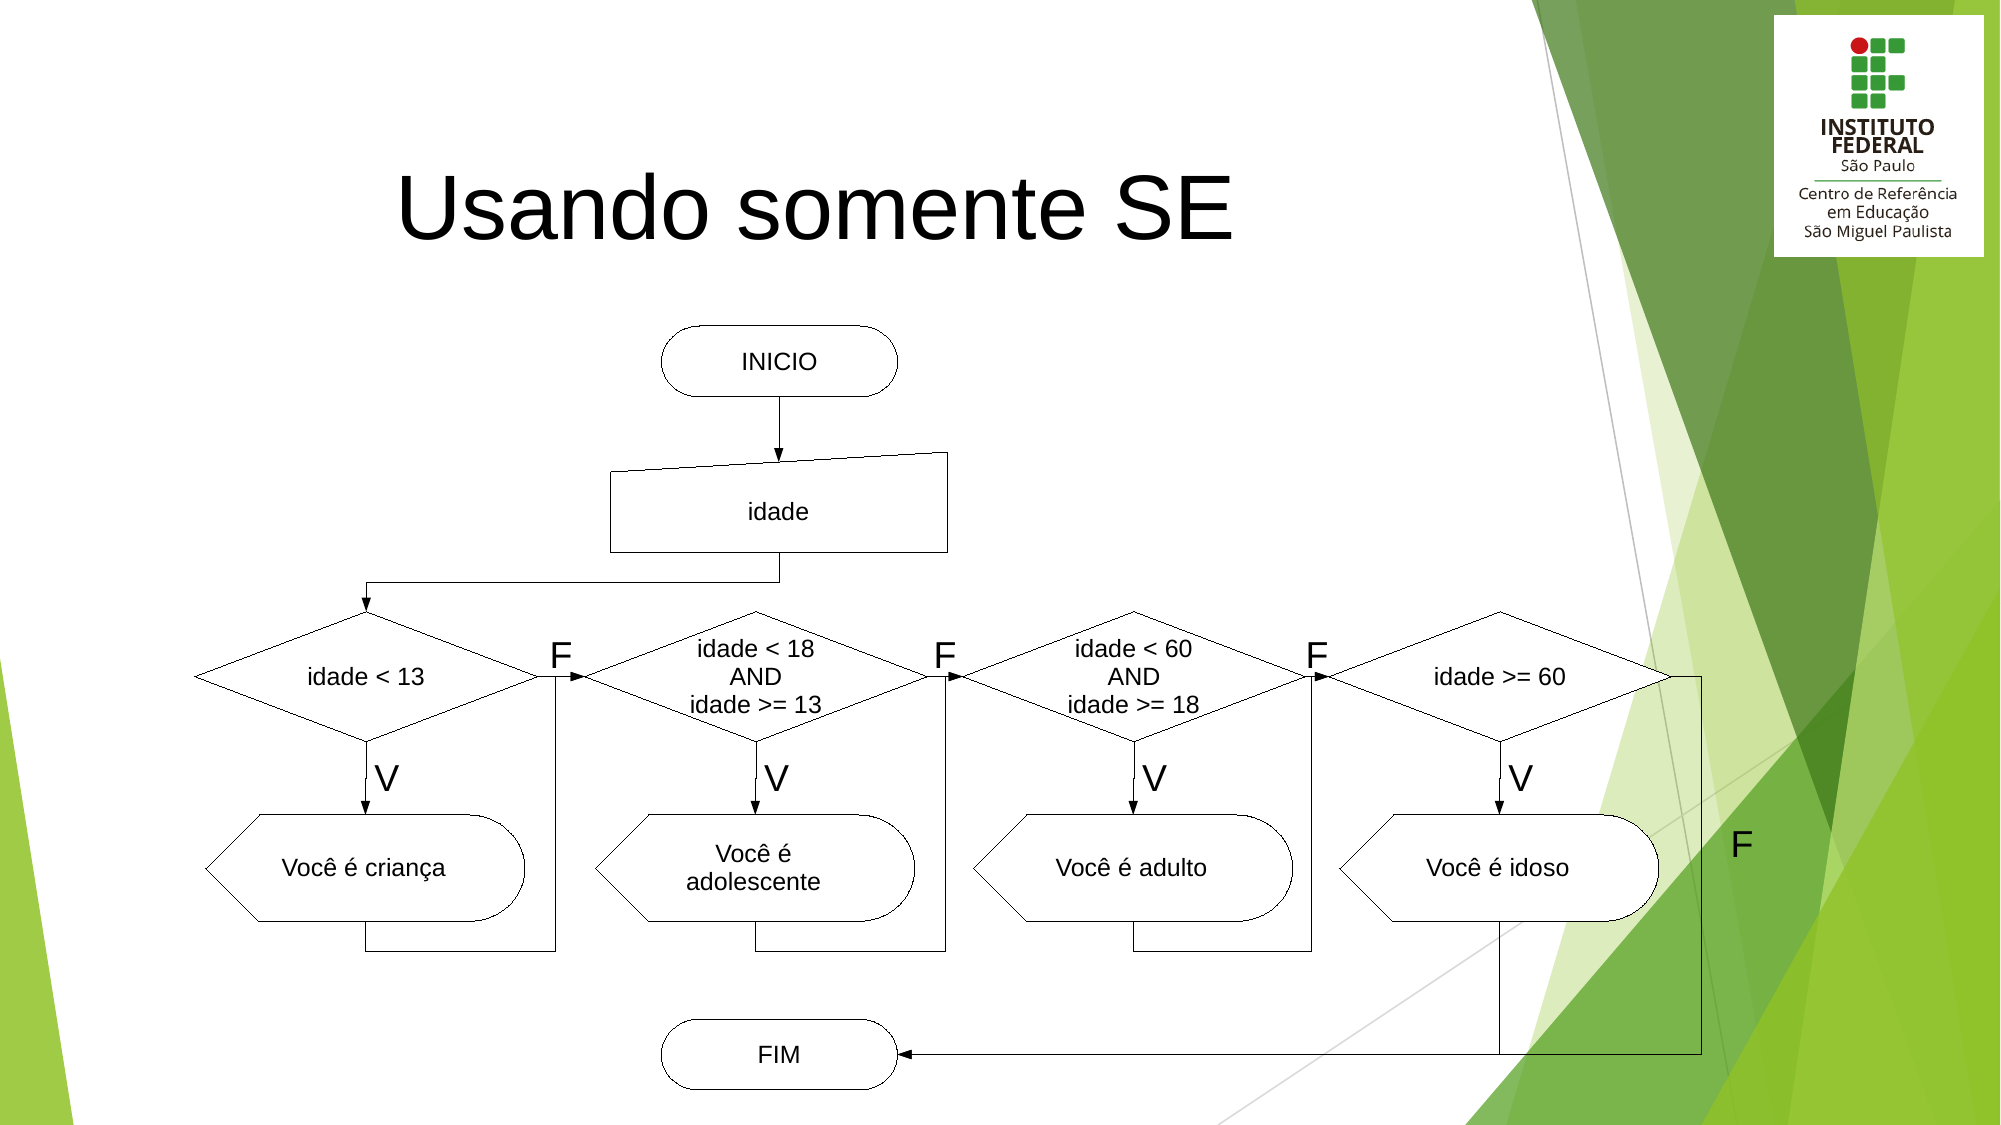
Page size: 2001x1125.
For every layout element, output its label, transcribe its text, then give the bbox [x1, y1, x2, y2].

text_box idade >= 60 [1329, 611, 1671, 742]
text_box Você é criança [205, 814, 525, 922]
text_box Você é adulto [973, 814, 1293, 922]
text_box idade < 18 AND idade >= 13 [585, 611, 927, 742]
text_box INICIO [661, 325, 898, 397]
text_box FIM [661, 1019, 898, 1090]
text_box Você é adolescente [595, 814, 915, 922]
title Usando somente SE [111, 99, 1522, 317]
text_box idade [610, 452, 948, 553]
text_box idade < 60 AND idade >= 18 [963, 611, 1305, 742]
text_box Você é idoso [1339, 814, 1659, 922]
picture [1774, 15, 1984, 257]
text_box idade < 13 [194, 611, 537, 742]
